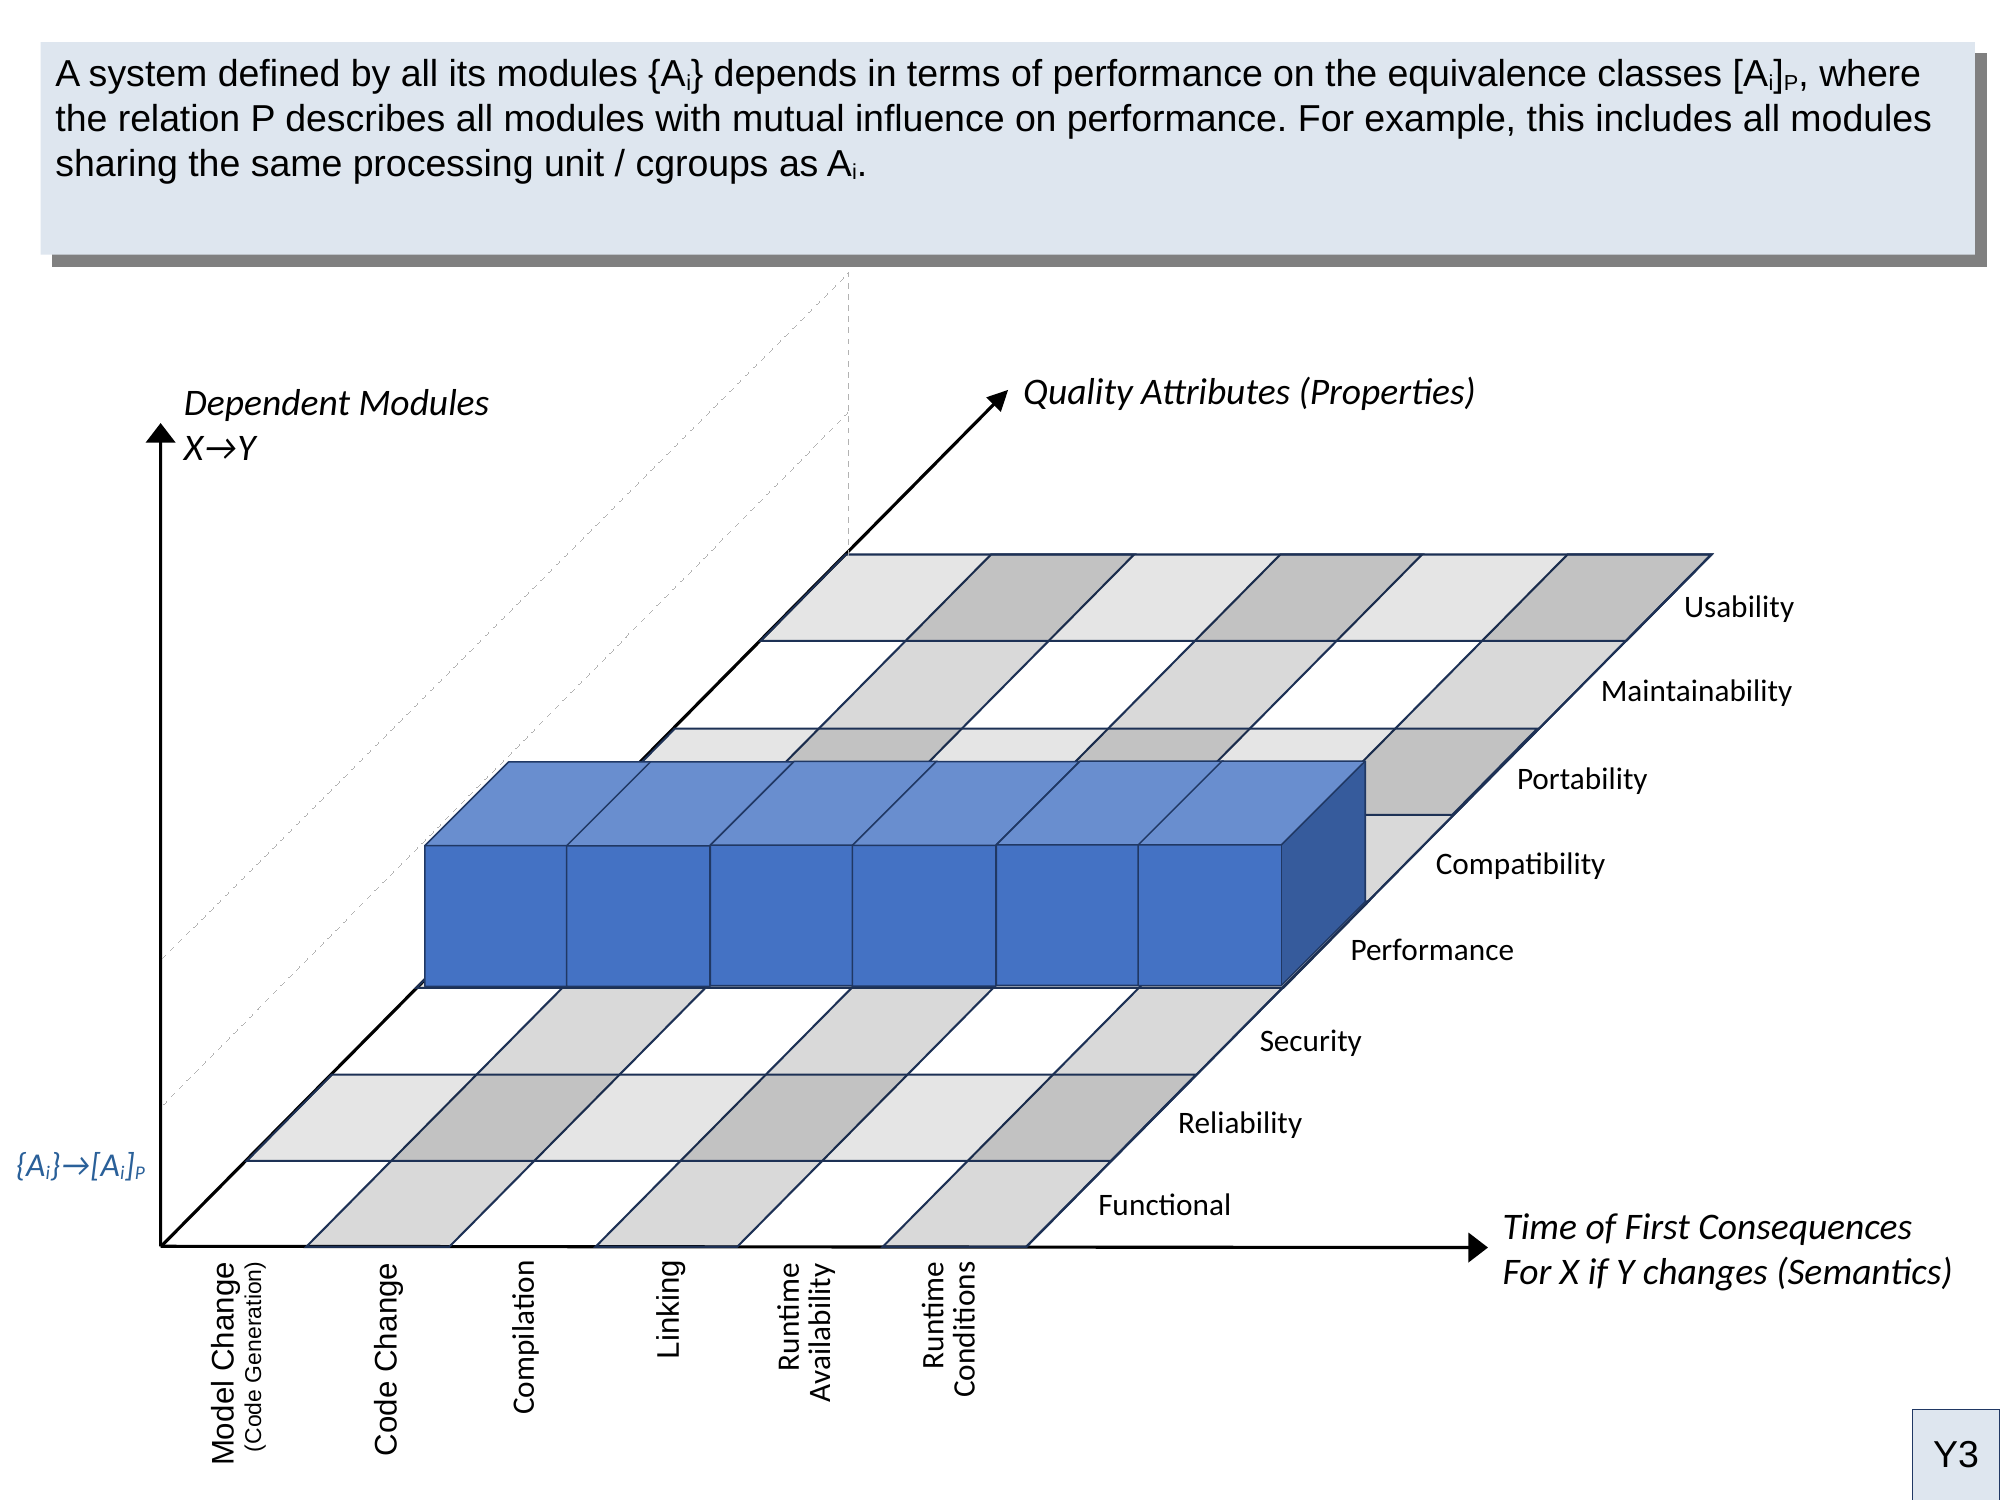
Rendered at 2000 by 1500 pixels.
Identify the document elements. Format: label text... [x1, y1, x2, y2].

text_box Portability [1502, 751, 1728, 804]
text_box Reliability [1163, 1094, 1359, 1147]
text_box Functional [1083, 1177, 1301, 1230]
text_box Time of First Consequences For X if Y changes (Semantics) [1487, 1195, 1969, 1300]
text_box Code Change [361, 1247, 422, 1480]
text_box Linking [643, 1247, 704, 1480]
text_box [246, 554, 1709, 1247]
text_box Maintainability [1585, 663, 1813, 716]
text_box Usability [1669, 578, 1820, 631]
text_box {Ai}→[Ai]P [0, 645, 161, 1193]
text_box Performance [1328, 921, 1640, 975]
text_box Compilation [503, 1245, 560, 1480]
text_box Runtime Availability [768, 1248, 863, 1455]
text_box Security [1245, 1012, 1428, 1065]
text_box Quality Attributes (Properties) [1008, 359, 1491, 420]
text_box Dependent Modules X→Y [160, 325, 505, 521]
text_box A system defined by all its modules {Ai} depends in terms of performance on the equivalence classes [Ai]P, where the relation P describes all modules with mutual influence on performance. For example, this includes all modules sharing the same processing unit / cgroups as Ai. [40, 42, 1975, 255]
text_box Runtime Conditions [912, 1246, 1007, 1480]
text_box Compatibility [1420, 835, 1694, 889]
text_box Y3 [1912, 1409, 2000, 1500]
text_box Model Change (Code Generation) [198, 1246, 290, 1484]
